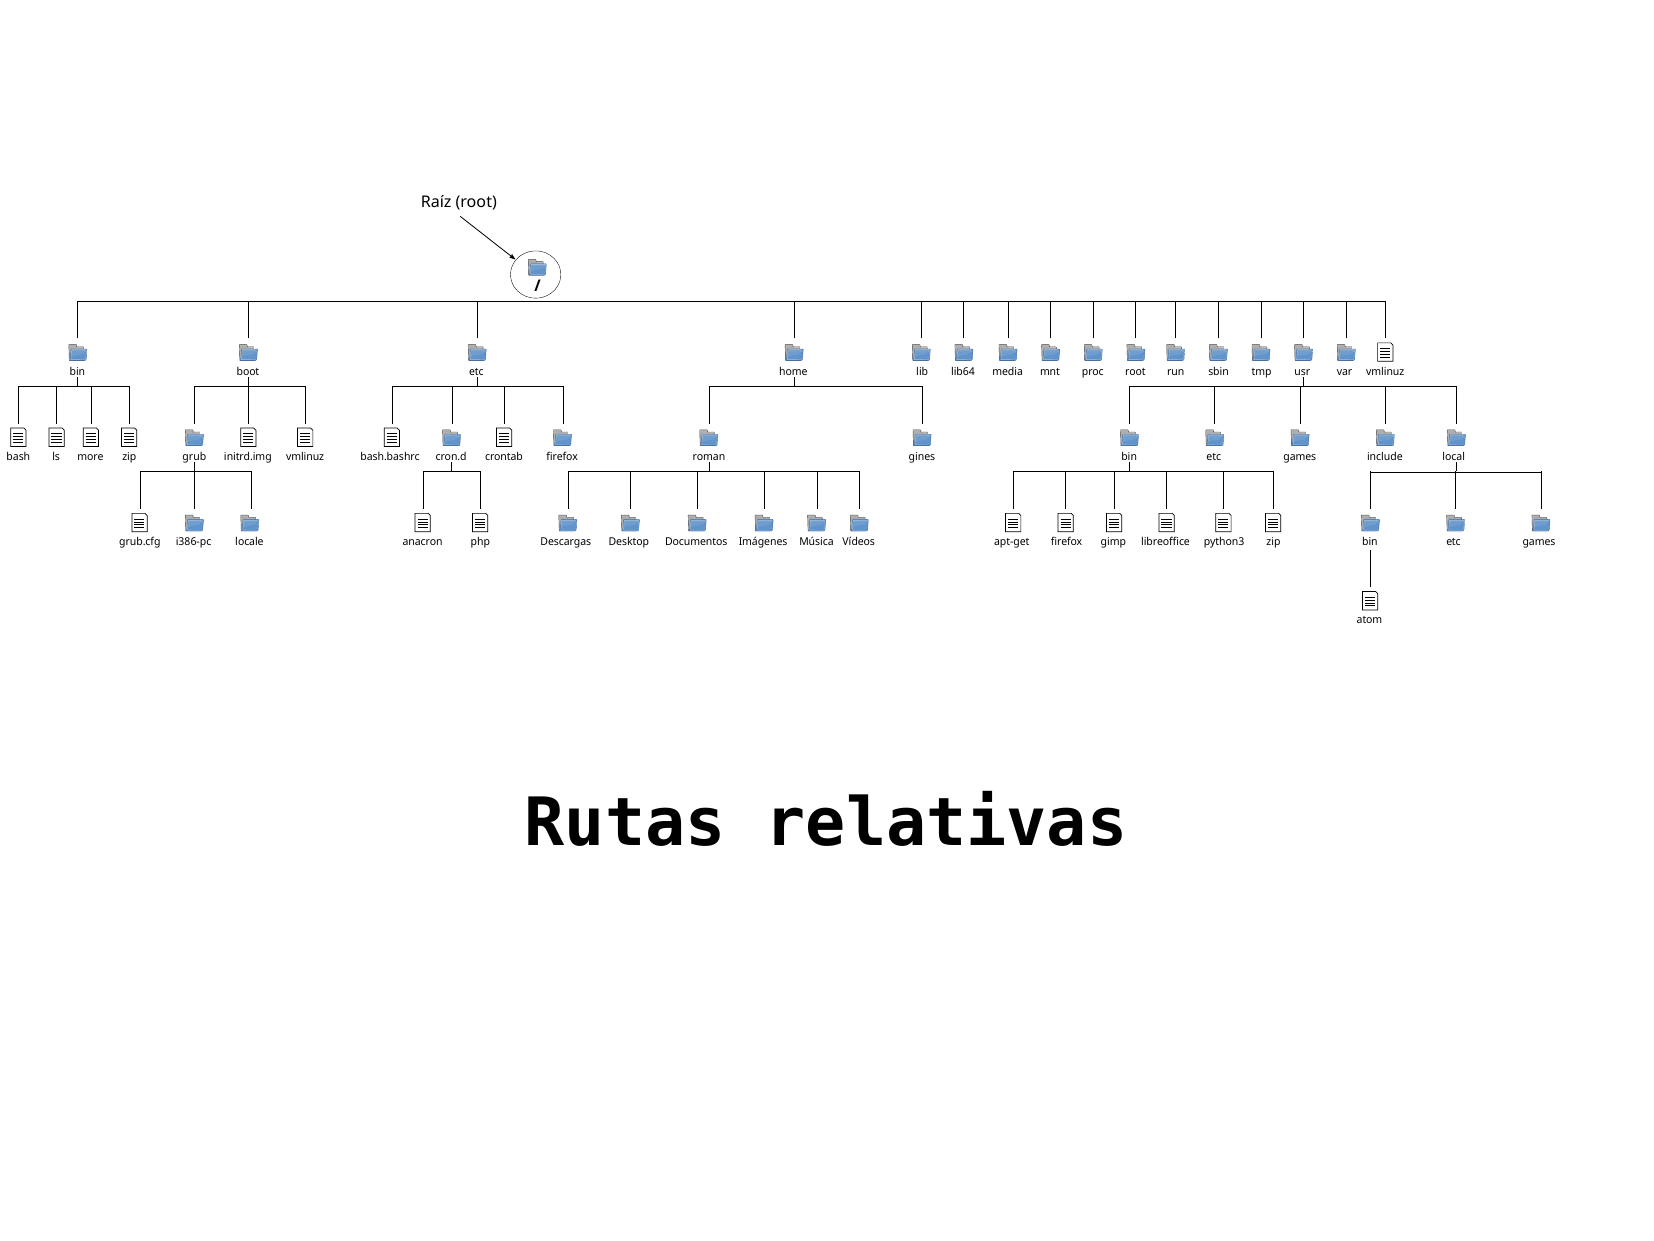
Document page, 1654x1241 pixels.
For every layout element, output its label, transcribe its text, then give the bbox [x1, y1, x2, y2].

picture [7, 195, 1654, 653]
subtitle Rutas relativas [82, 699, 1571, 945]
